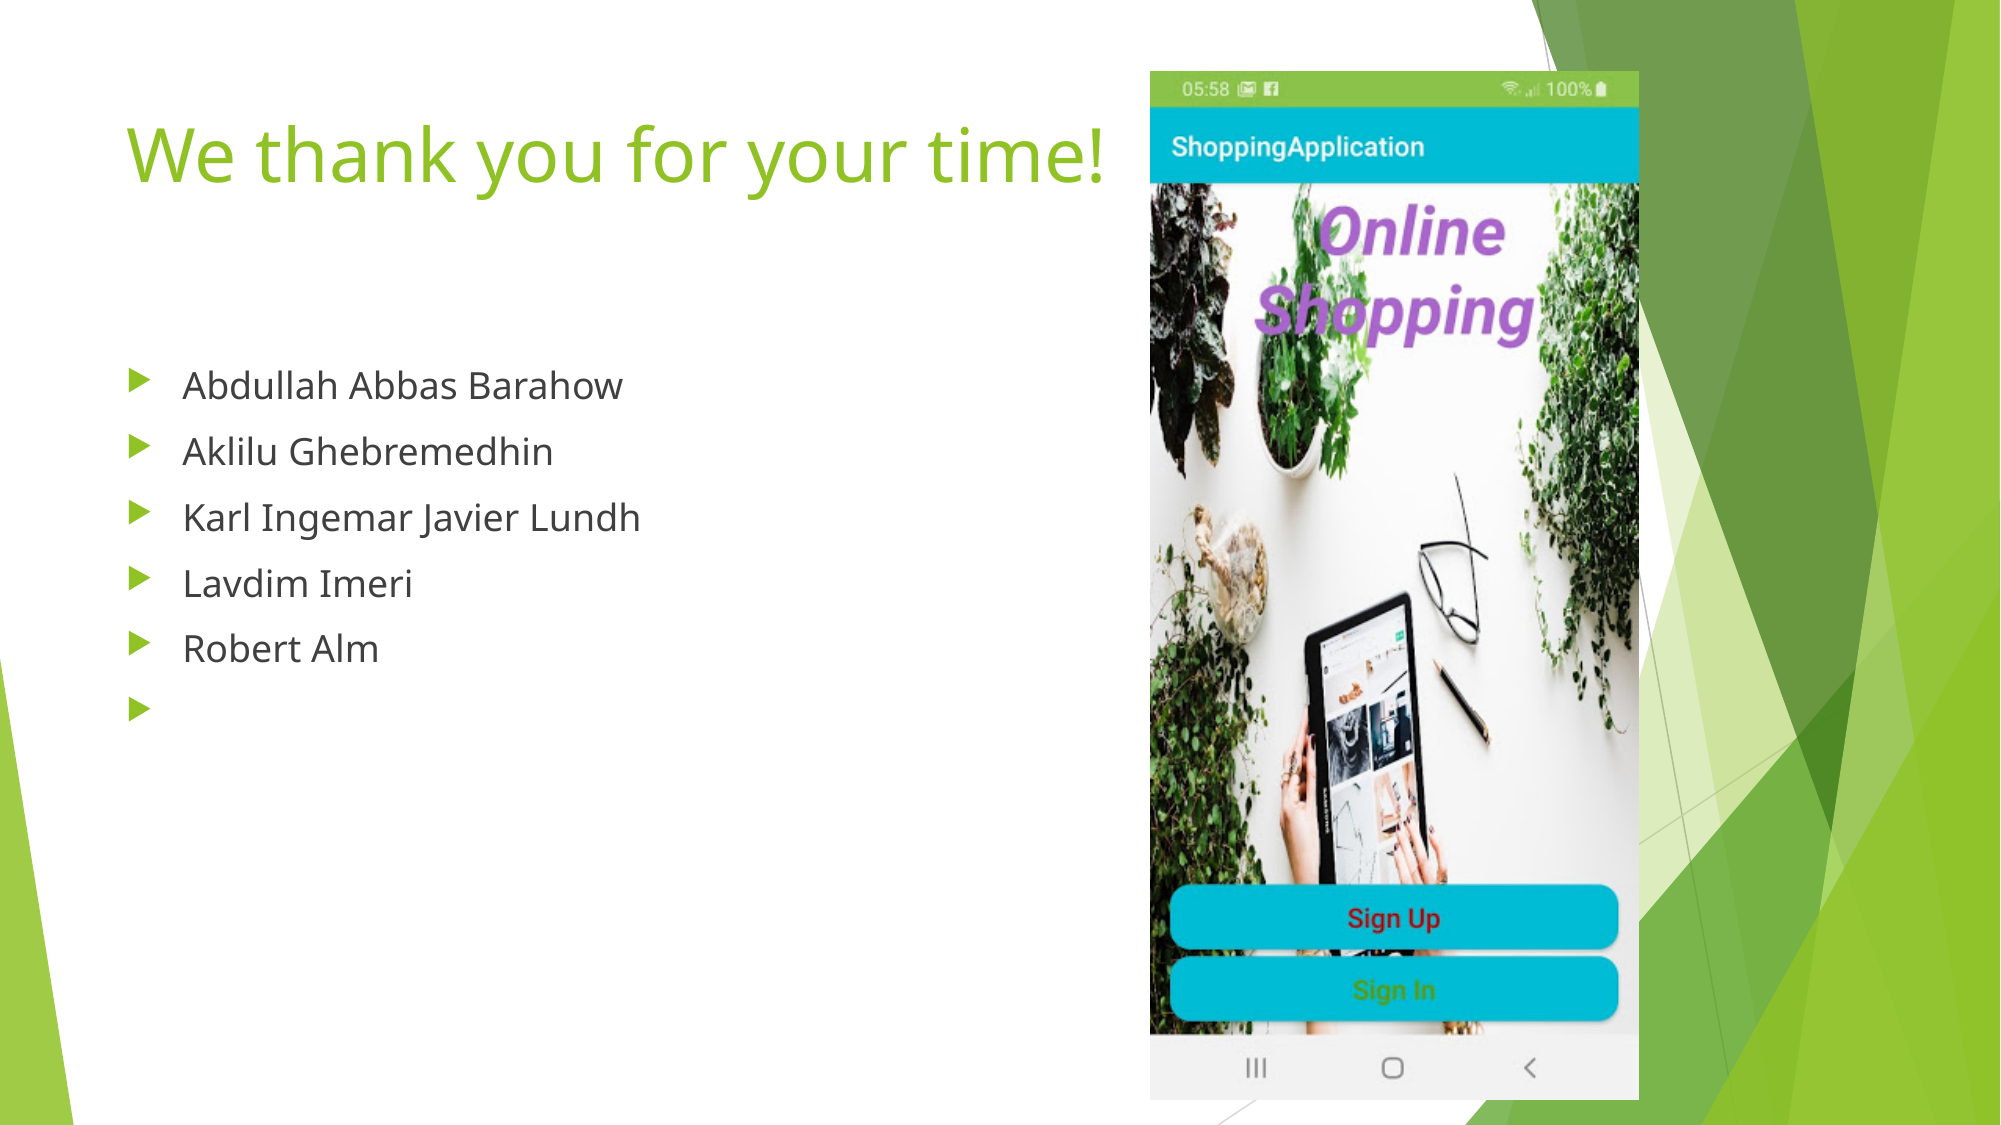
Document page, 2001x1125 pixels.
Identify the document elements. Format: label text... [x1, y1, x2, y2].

list Abdullah Abbas Barahow Aklilu Ghebremedhin Karl Ingemar Javier Lundh Lavdim Imeri Robert Alm [111, 354, 827, 992]
picture [1150, 71, 1639, 1100]
title We thank you for your time! [111, 99, 1150, 317]
